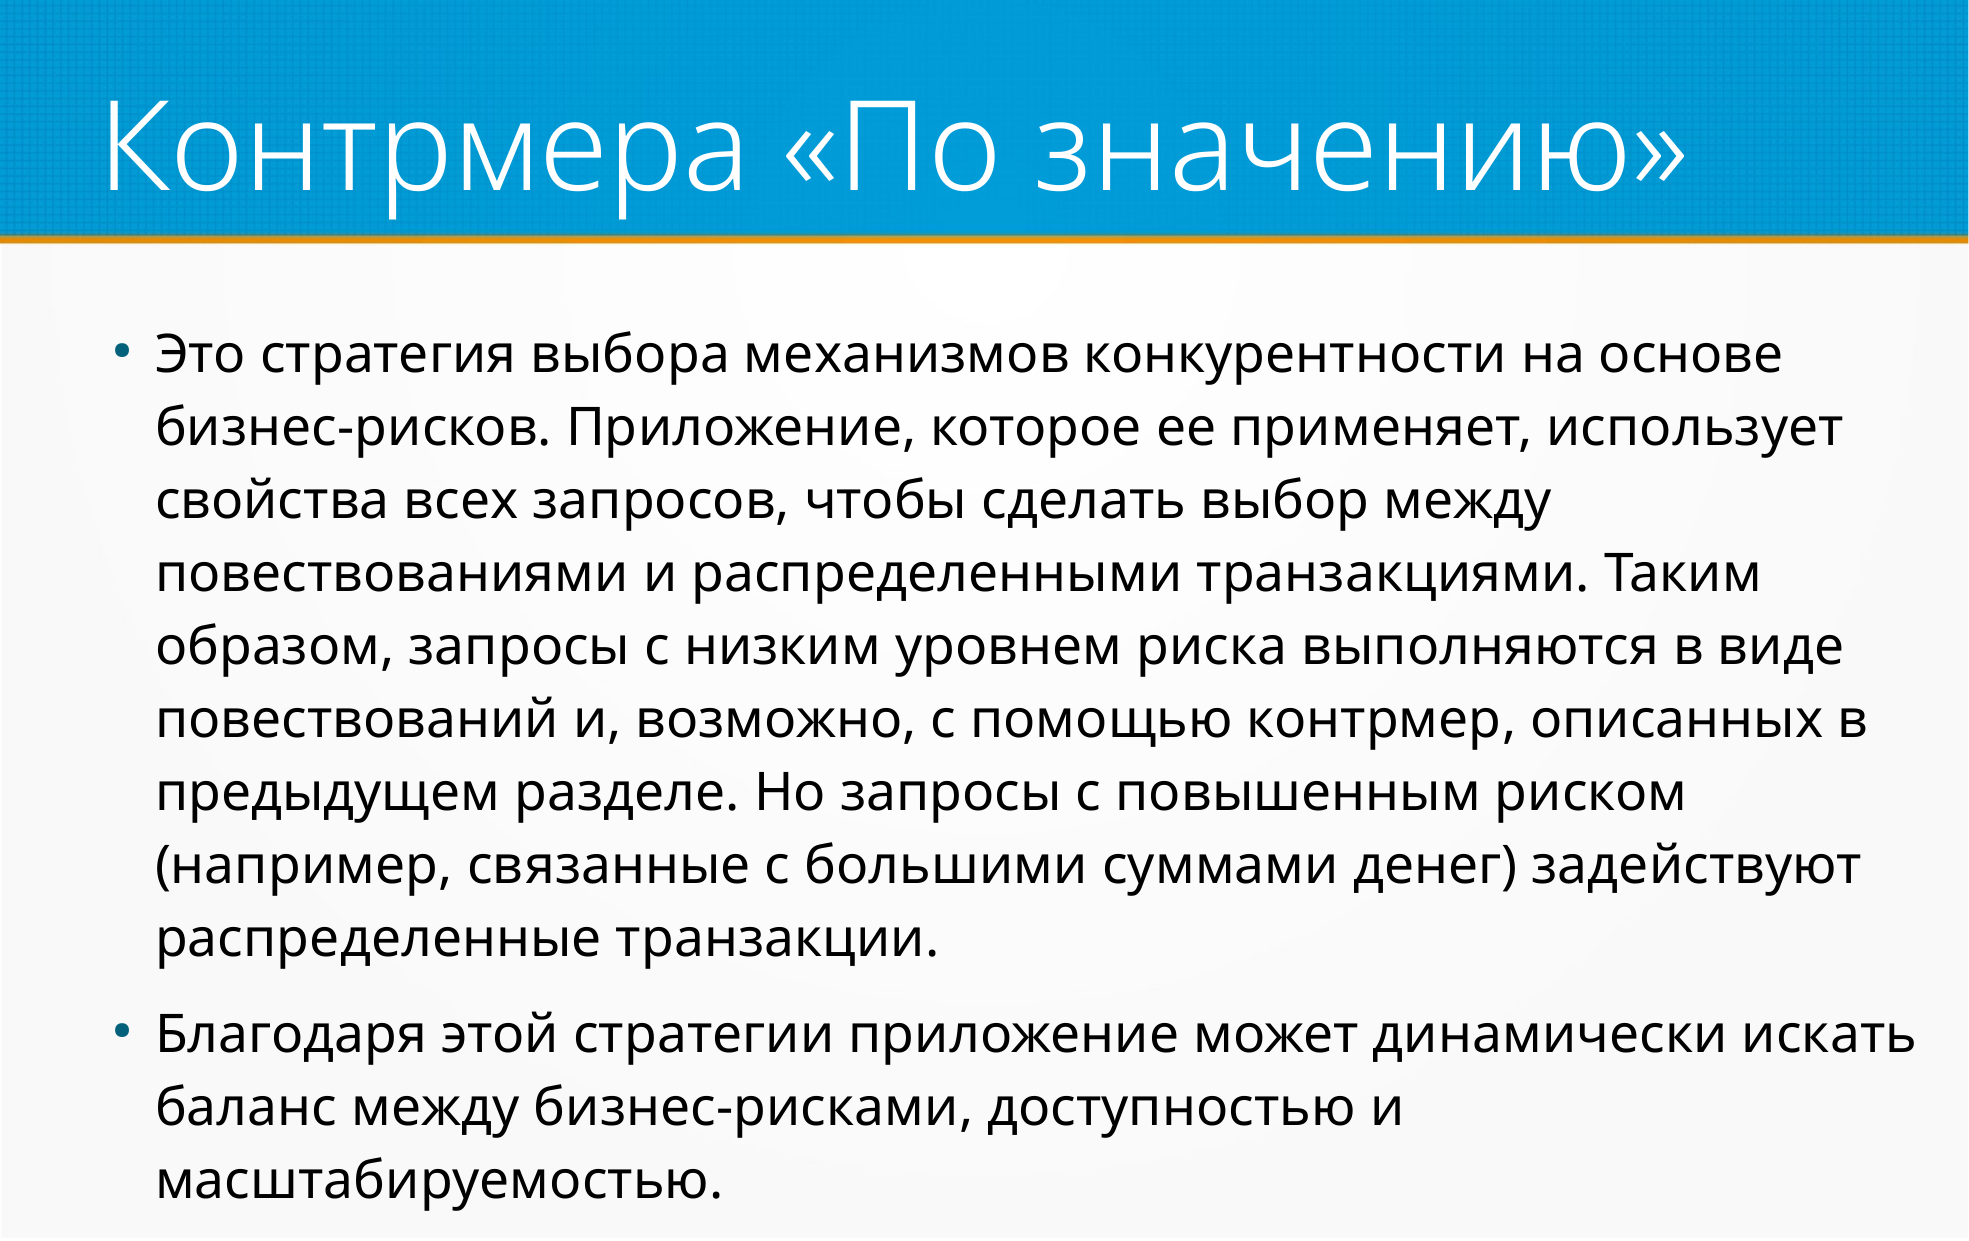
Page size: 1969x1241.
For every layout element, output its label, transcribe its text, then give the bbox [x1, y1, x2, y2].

picture [0, 233, 1969, 1241]
list Это стратегия выбора механизмов конкурентности на основе бизнес-рисков. Приложение, которое ее применяет, использует свойства всех запросов, чтобы сделать выбор между повествованиями и распределенными транзакциями. Таким образом, запросы с низким уровнем риска выполняются в виде повествований и, возможно, с помощью контрмер, описанных в предыдущем разделе. Но запросы с повышенным риском (например, связанные с большими суммами денег) задействуют распределенные транзакции. Благодаря этой стратегии приложение может динамически искать баланс между бизнес-рисками, доступностью и масштабируемостью. [98, 315, 1949, 1217]
title Контрмера «По значению» [98, 19, 1870, 227]
